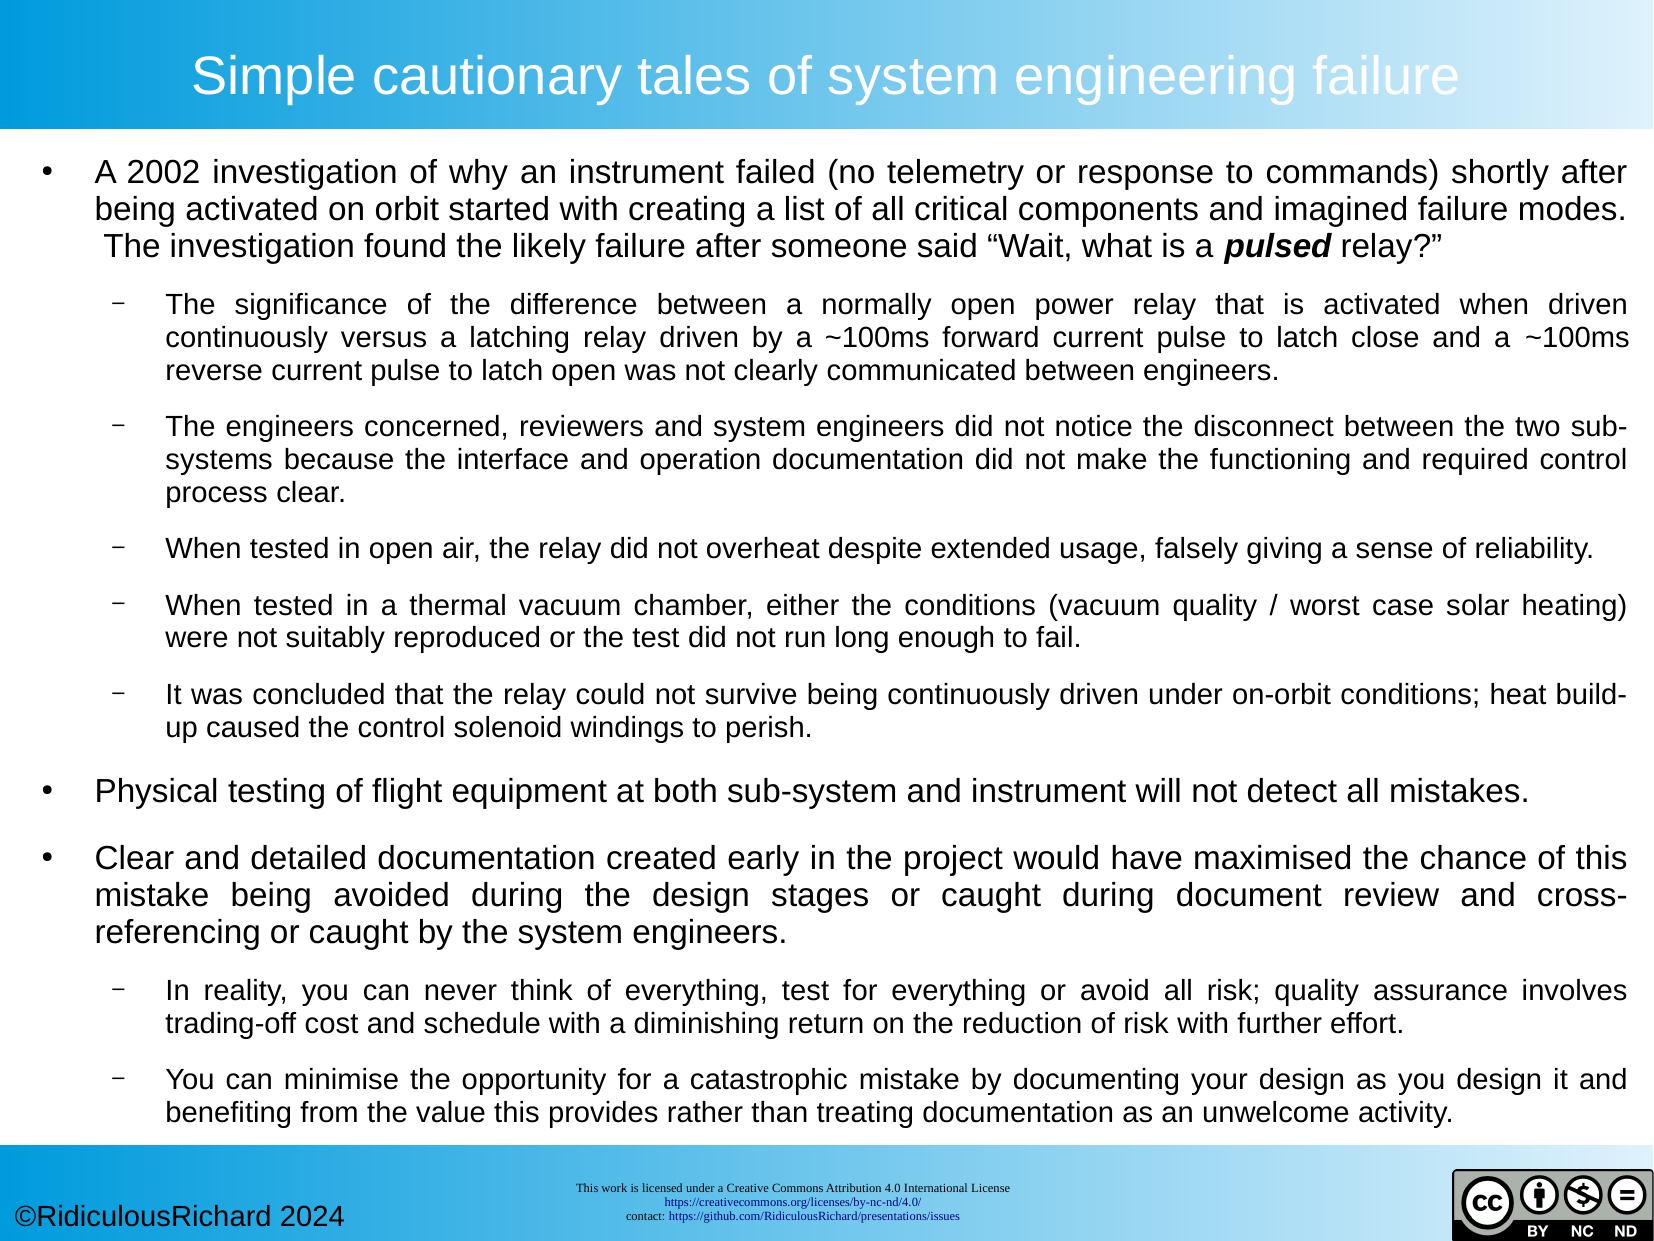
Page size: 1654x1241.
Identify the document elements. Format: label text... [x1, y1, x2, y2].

picture [138, 1146, 142, 1241]
list A 2002 investigation of why an instrument failed (no telemetry or response to commands) shortly after being activated on orbit started with creating a list of all critical components and imagined failure modes. The investigation found the likely failure after someone said “Wait, what is a pulsed relay?” The significance of the difference between a normally open power relay that is activated when driven continuously versus a latching relay driven by a ~100ms forward current pulse to latch close and a ~100ms reverse current pulse to latch open was not clearly communicated between engineers. The engineers concerned, reviewers and system engineers did not notice the disconnect between the two sub-systems because the interface and operation documentation did not make the functioning and required control process clear. When tested in open air, the relay did not overheat despite extended usage, falsely giving a sense of reliability. When tested in a thermal vacuum chamber, either the conditions (vacuum quality / worst case solar heating) were not suitably reproduced or the test did not run long enough to fail. It was concluded that the relay could not survive being continuously driven under on-orbit conditions; heat build-up caused the control solenoid windings to perish. Physical testing of flight equipment at both sub-system and instrument will not detect all mistakes. Clear and detailed documentation created early in the project would have maximised the chance of this mistake being avoided during the design stages or caught during document review and cross-referencing or caught by the system engineers. In reality, you can never think of everything, test for everything or avoid all risk; quality assurance involves trading-off cost and schedule with a diminishing return on the reduction of risk with further effort. You can minimise the opportunity for a catastrophic mistake by documenting your design as you design it and benefiting from the value this provides rather than treating documentation as an unwelcome activity. [23, 153, 1630, 1111]
picture [1452, 1169, 1654, 1241]
title Simple cautionary tales of system engineering failure [82, 23, 1571, 129]
